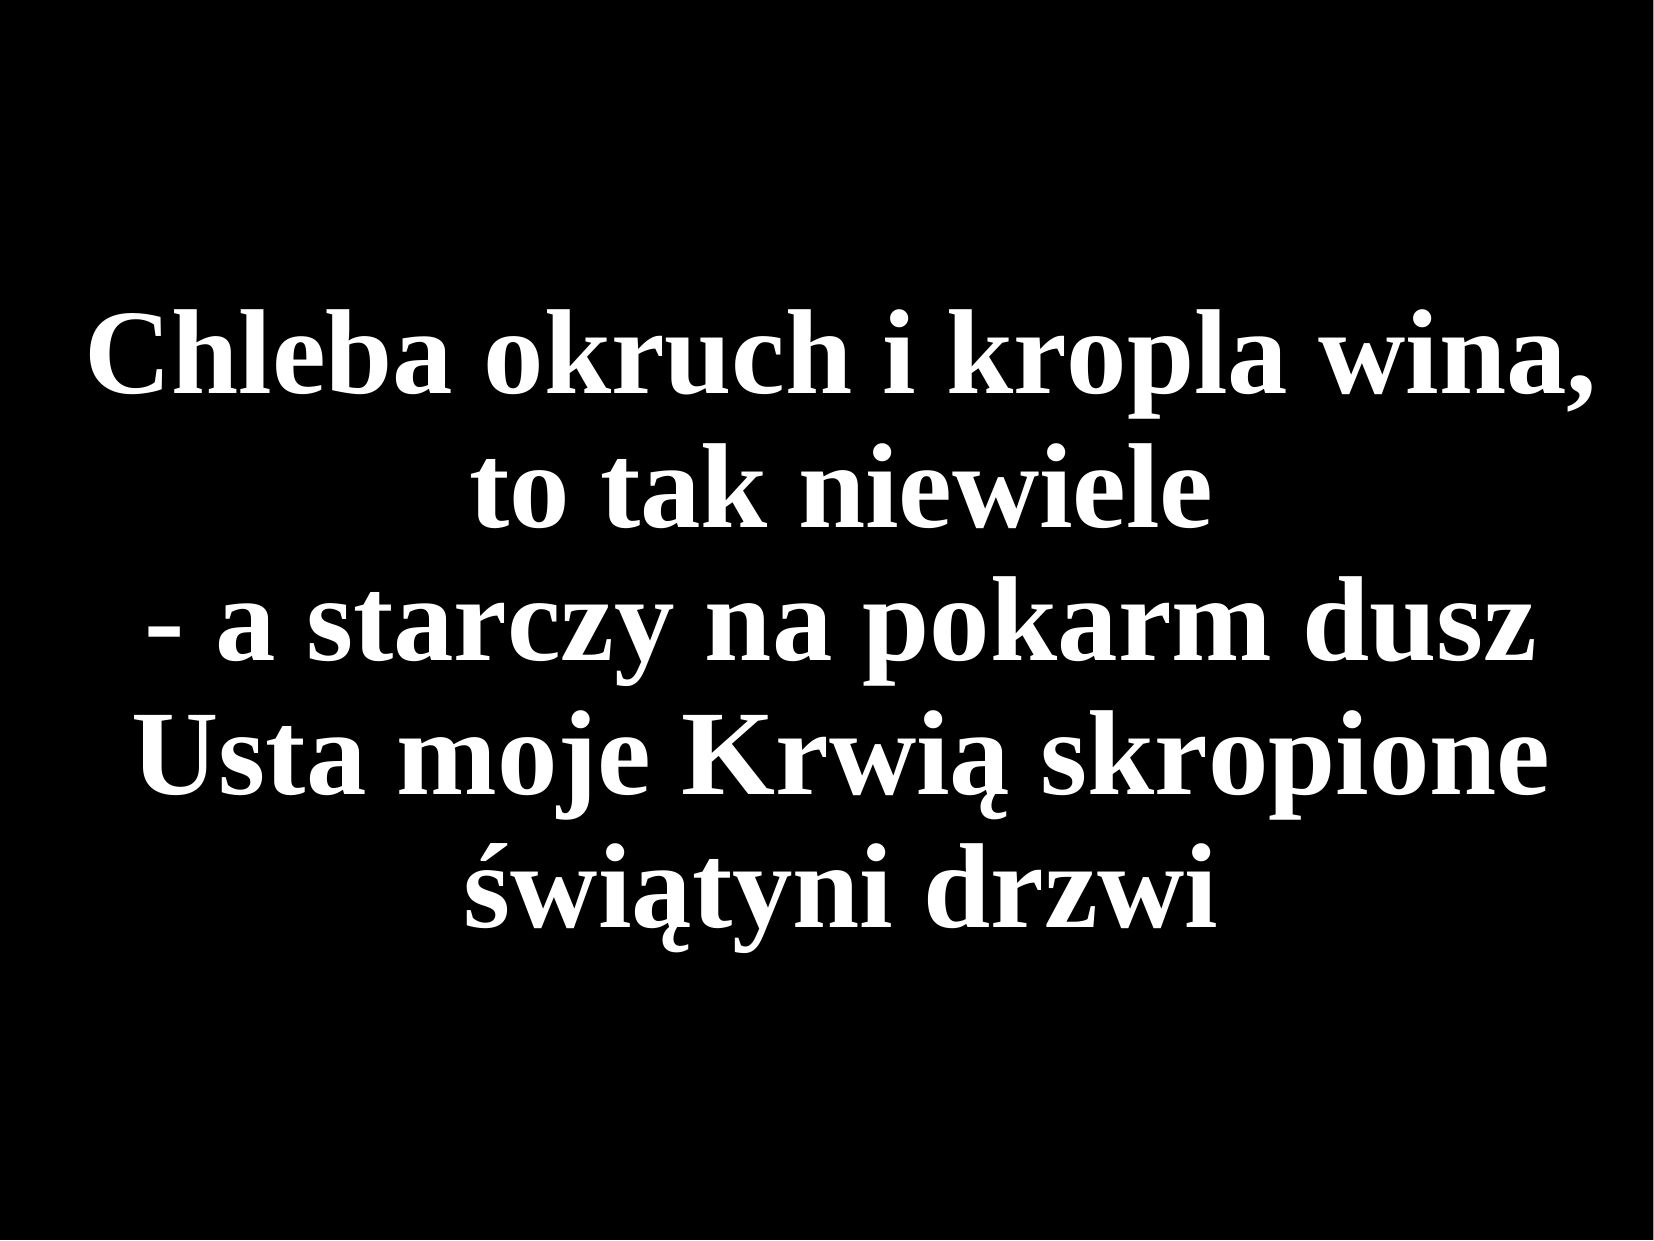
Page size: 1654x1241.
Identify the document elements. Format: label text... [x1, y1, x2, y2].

subtitle Chleba okruch i kropla wina, to tak niewiele - a starczy na pokarm dusz Usta moje Krwią skropione świątyni drzwi [0, 0, 1654, 1241]
